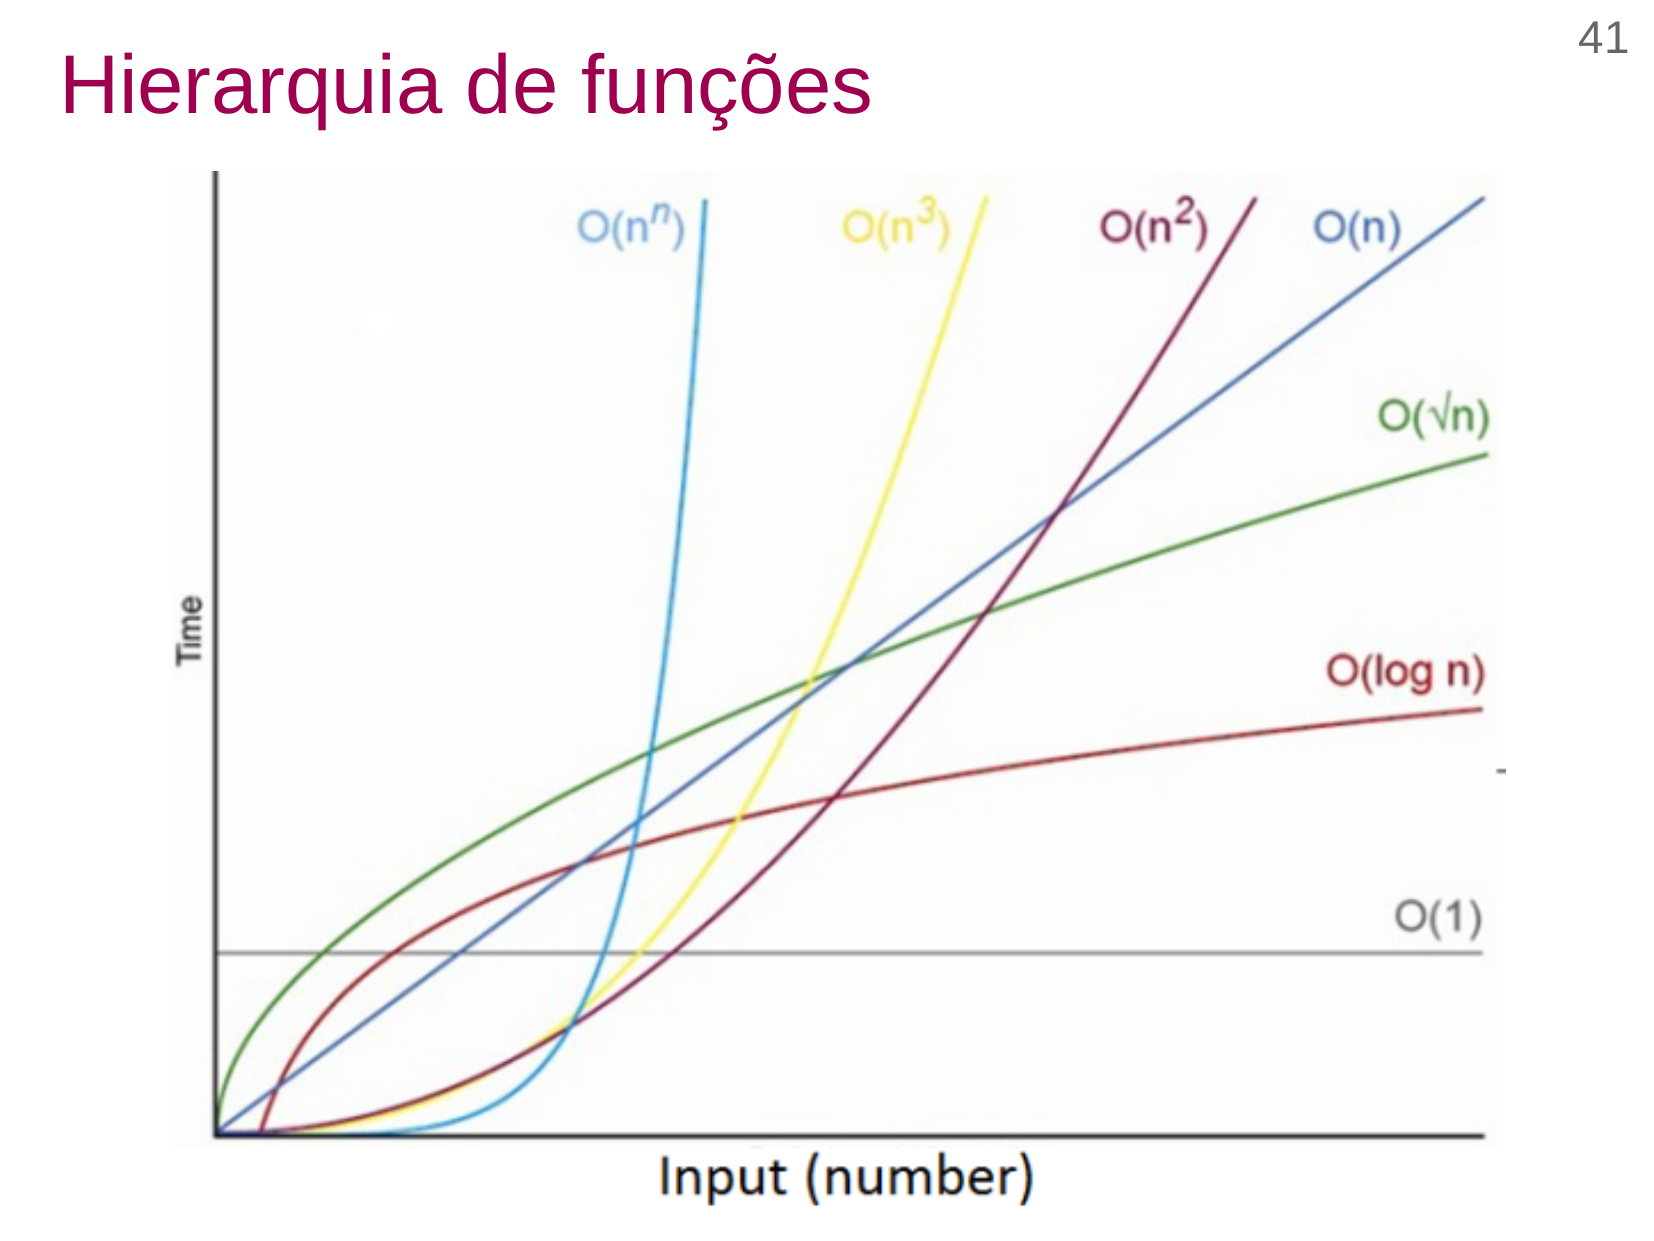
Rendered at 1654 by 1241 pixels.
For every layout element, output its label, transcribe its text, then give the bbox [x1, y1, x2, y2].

title Hierarquia de funções [59, 29, 1595, 148]
picture [172, 171, 1506, 1229]
